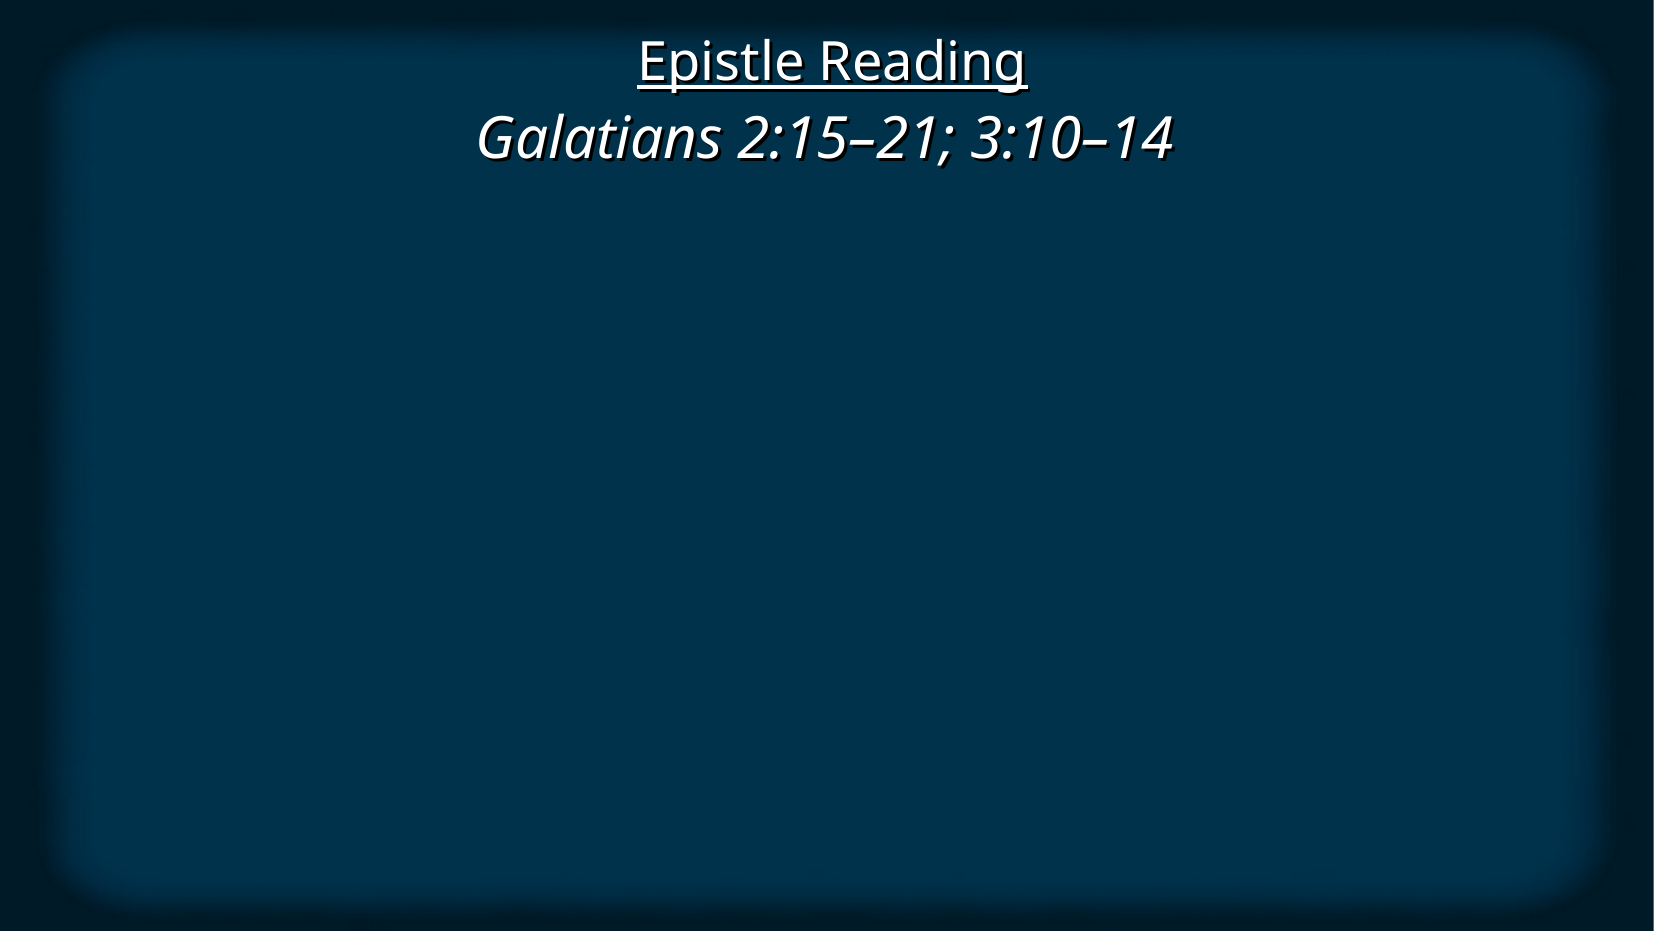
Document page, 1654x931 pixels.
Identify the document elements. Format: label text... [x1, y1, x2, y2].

text_box Epistle Reading Galatians 2:15–21; 3:10–14 [90, 15, 1576, 179]
picture [0, 0, 1654, 931]
